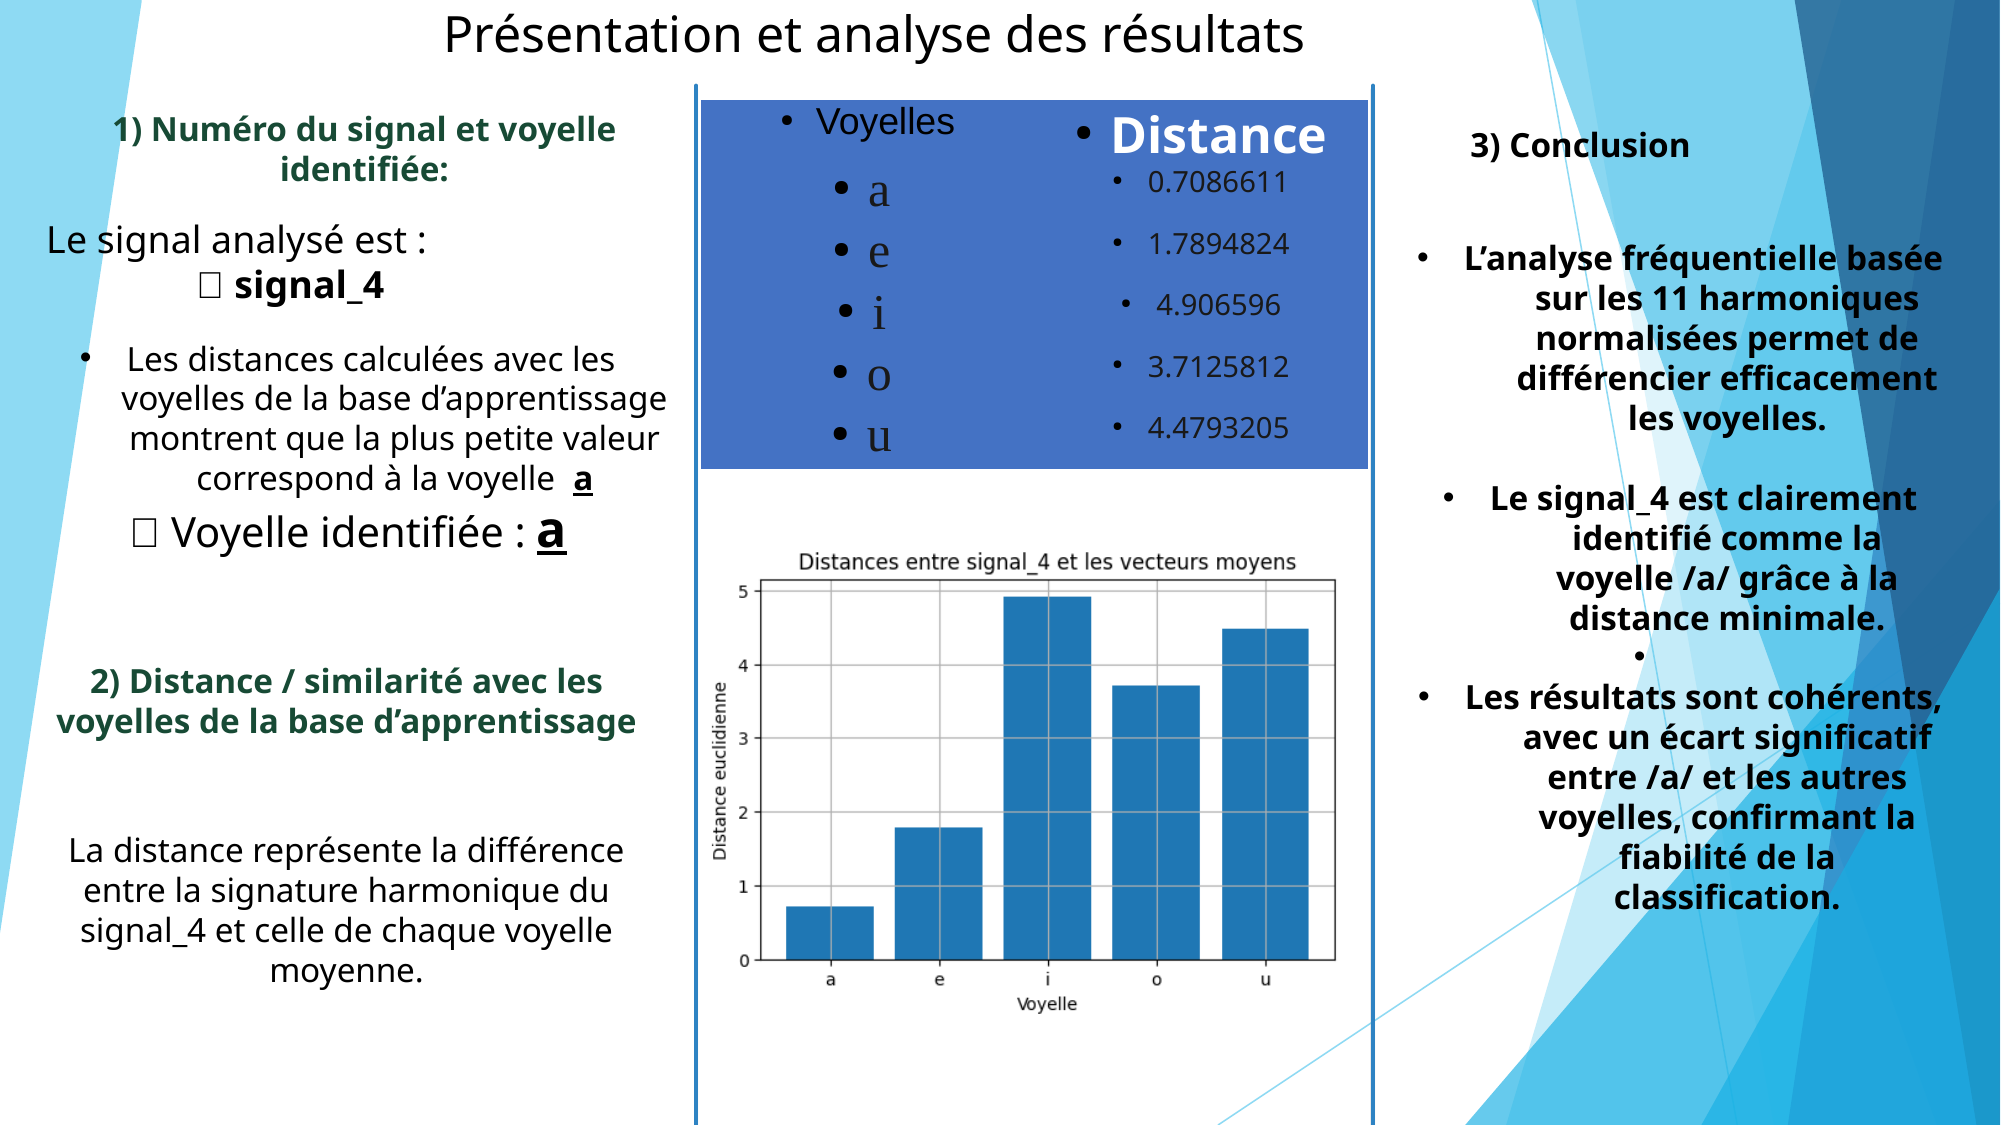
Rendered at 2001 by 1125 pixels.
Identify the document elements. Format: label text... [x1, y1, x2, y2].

table_cell 0.7086611 [1034, 162, 1368, 223]
table_cell i [701, 285, 1034, 346]
text_box Les distances calculées avec les voyelles de la base d’apprentissage montrent que la plus petite valeur correspond à la voyelle a  Voyelle identifiée : a [0, 330, 694, 568]
picture [701, 540, 1347, 1025]
text_box Le signal analysé est :  signal_4 [31, 208, 675, 317]
text_box 2) Distance / similarité avec les voyelles de la base d’apprentissage [24, 652, 670, 749]
text_box 3) Conclusion [1455, 117, 1913, 173]
table_header Voyelles [701, 100, 1034, 162]
table_cell 1.7894824 [1034, 223, 1368, 285]
text_box 1) Numéro du signal et voyelle identifiée: [31, 100, 694, 197]
table_cell o [701, 346, 1034, 407]
text_box L’analyse fréquentielle basée sur les 11 harmoniques normalisées permet de différencier efficacement les voyelles. Le signal_4 est clairement identifié comme la voyelle /a/ grâce à la distance minimale. Les résultats sont cohérents, avec un écart significatif entre /a/ et les autres voyelles, confirmant la fiabilité de la classification. [1394, 229, 1967, 851]
table_cell 4.906596 [1034, 285, 1368, 346]
text_box Présentation et analyse des résultats [428, 0, 1486, 71]
text_box La distance représente la différence entre la signature harmonique du signal_4 et celle de chaque voyelle moyenne. [19, 821, 675, 999]
table_header Distance [1034, 100, 1368, 162]
table_cell u [701, 407, 1034, 469]
table_cell 4.4793205 [1034, 407, 1368, 469]
table_cell 3.7125812 [1034, 346, 1368, 407]
table_cell a [701, 162, 1034, 223]
table_cell e [701, 223, 1034, 285]
